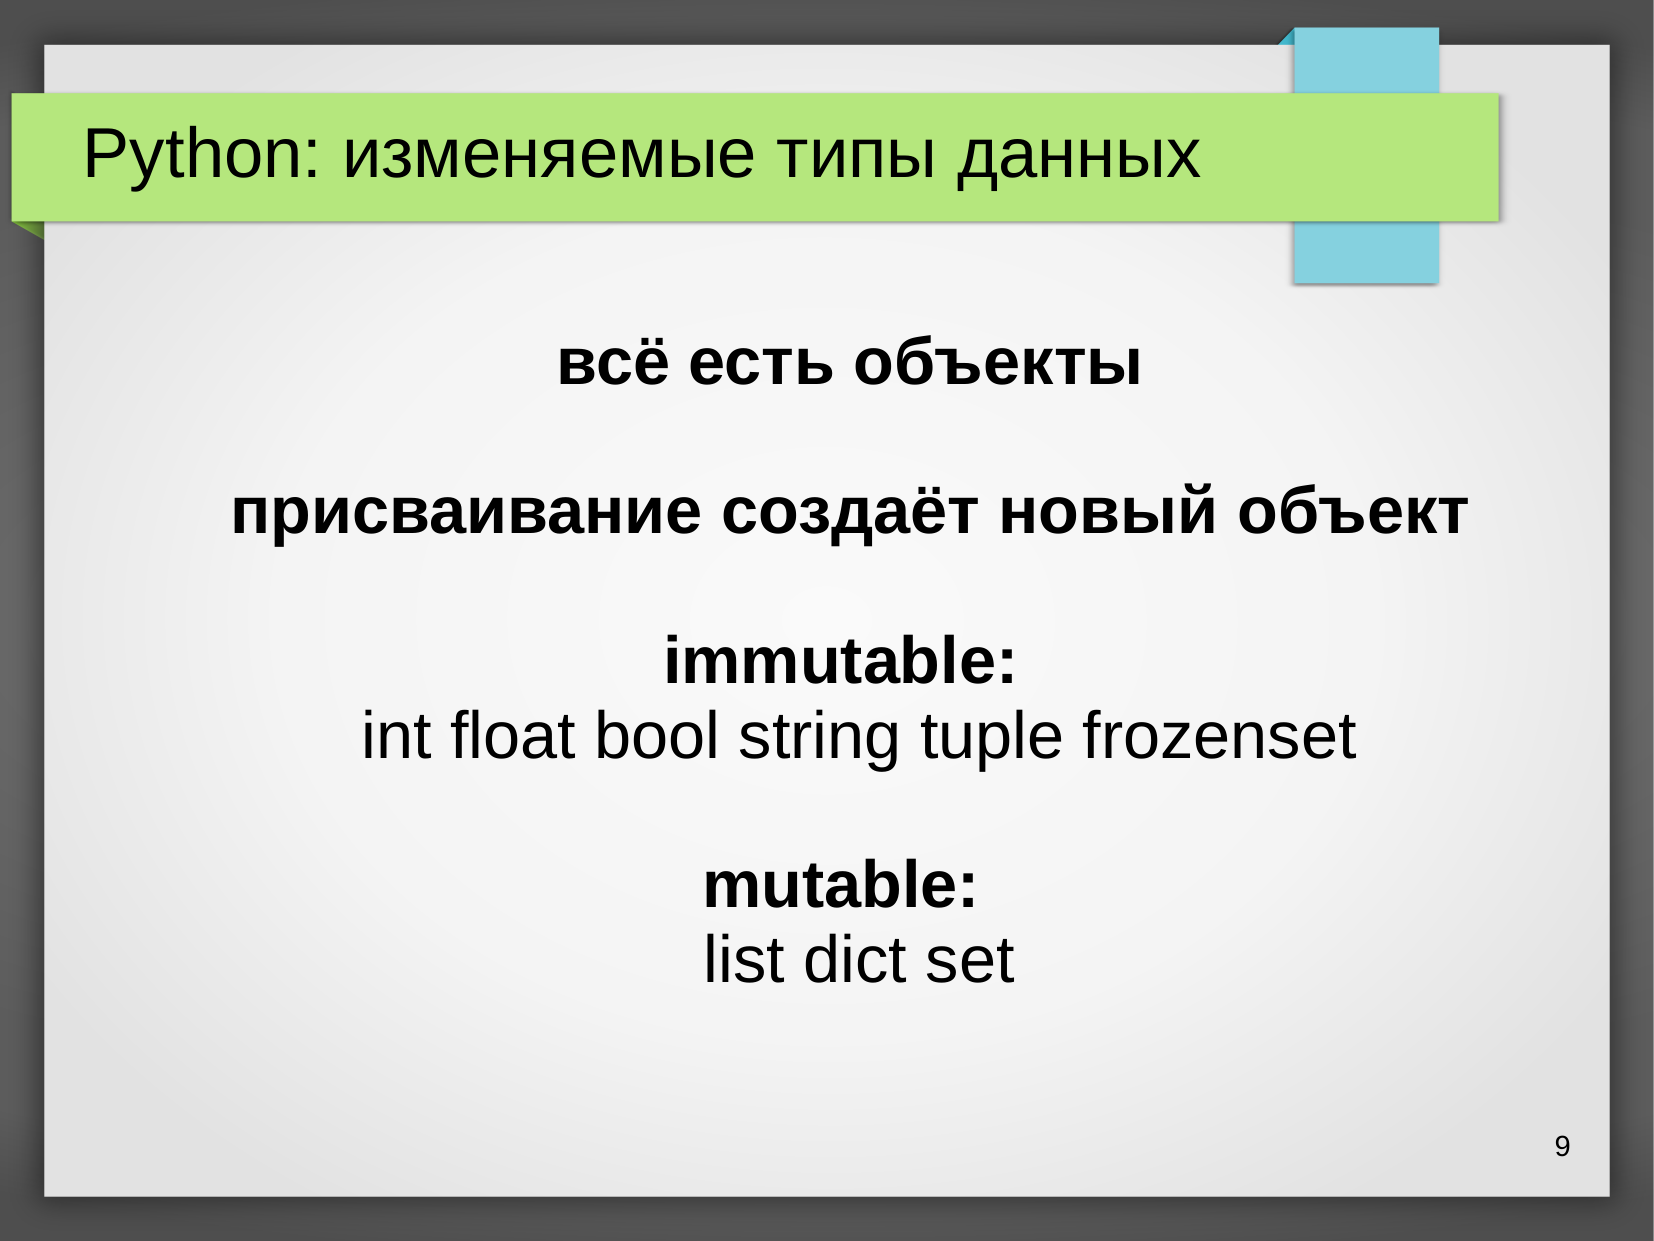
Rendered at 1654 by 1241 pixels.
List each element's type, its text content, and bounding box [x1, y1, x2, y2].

picture [0, 0, 1654, 1241]
text_box всё есть объекты присваивание создаёт новый объект immutable: int float bool string tuple frozenset mutable: list dict set [165, 234, 1536, 1087]
title Python: изменяемые типы данных [82, 49, 1571, 257]
